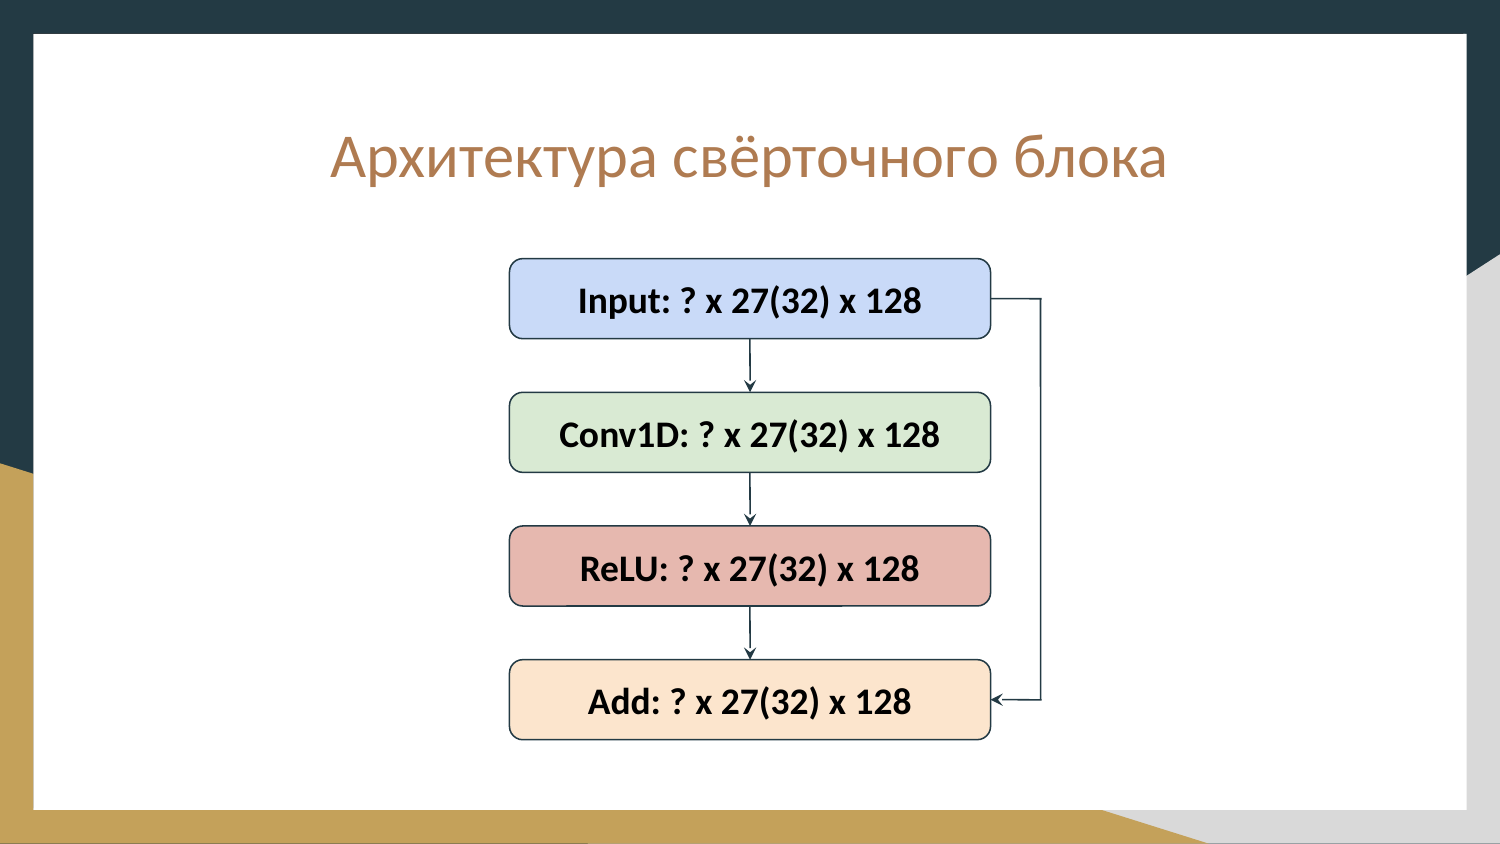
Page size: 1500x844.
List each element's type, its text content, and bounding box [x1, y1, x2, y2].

text_box Conv1D: ? x 27(32) x 128 [509, 392, 991, 473]
text_box Input: ? x 27(32) x 128 [509, 258, 991, 339]
text_box ReLU: ? x 27(32) x 128 [509, 525, 991, 607]
title Архитектура свёрточного блока [134, 99, 1366, 217]
text_box Add: ? x 27(32) x 128 [509, 659, 991, 740]
